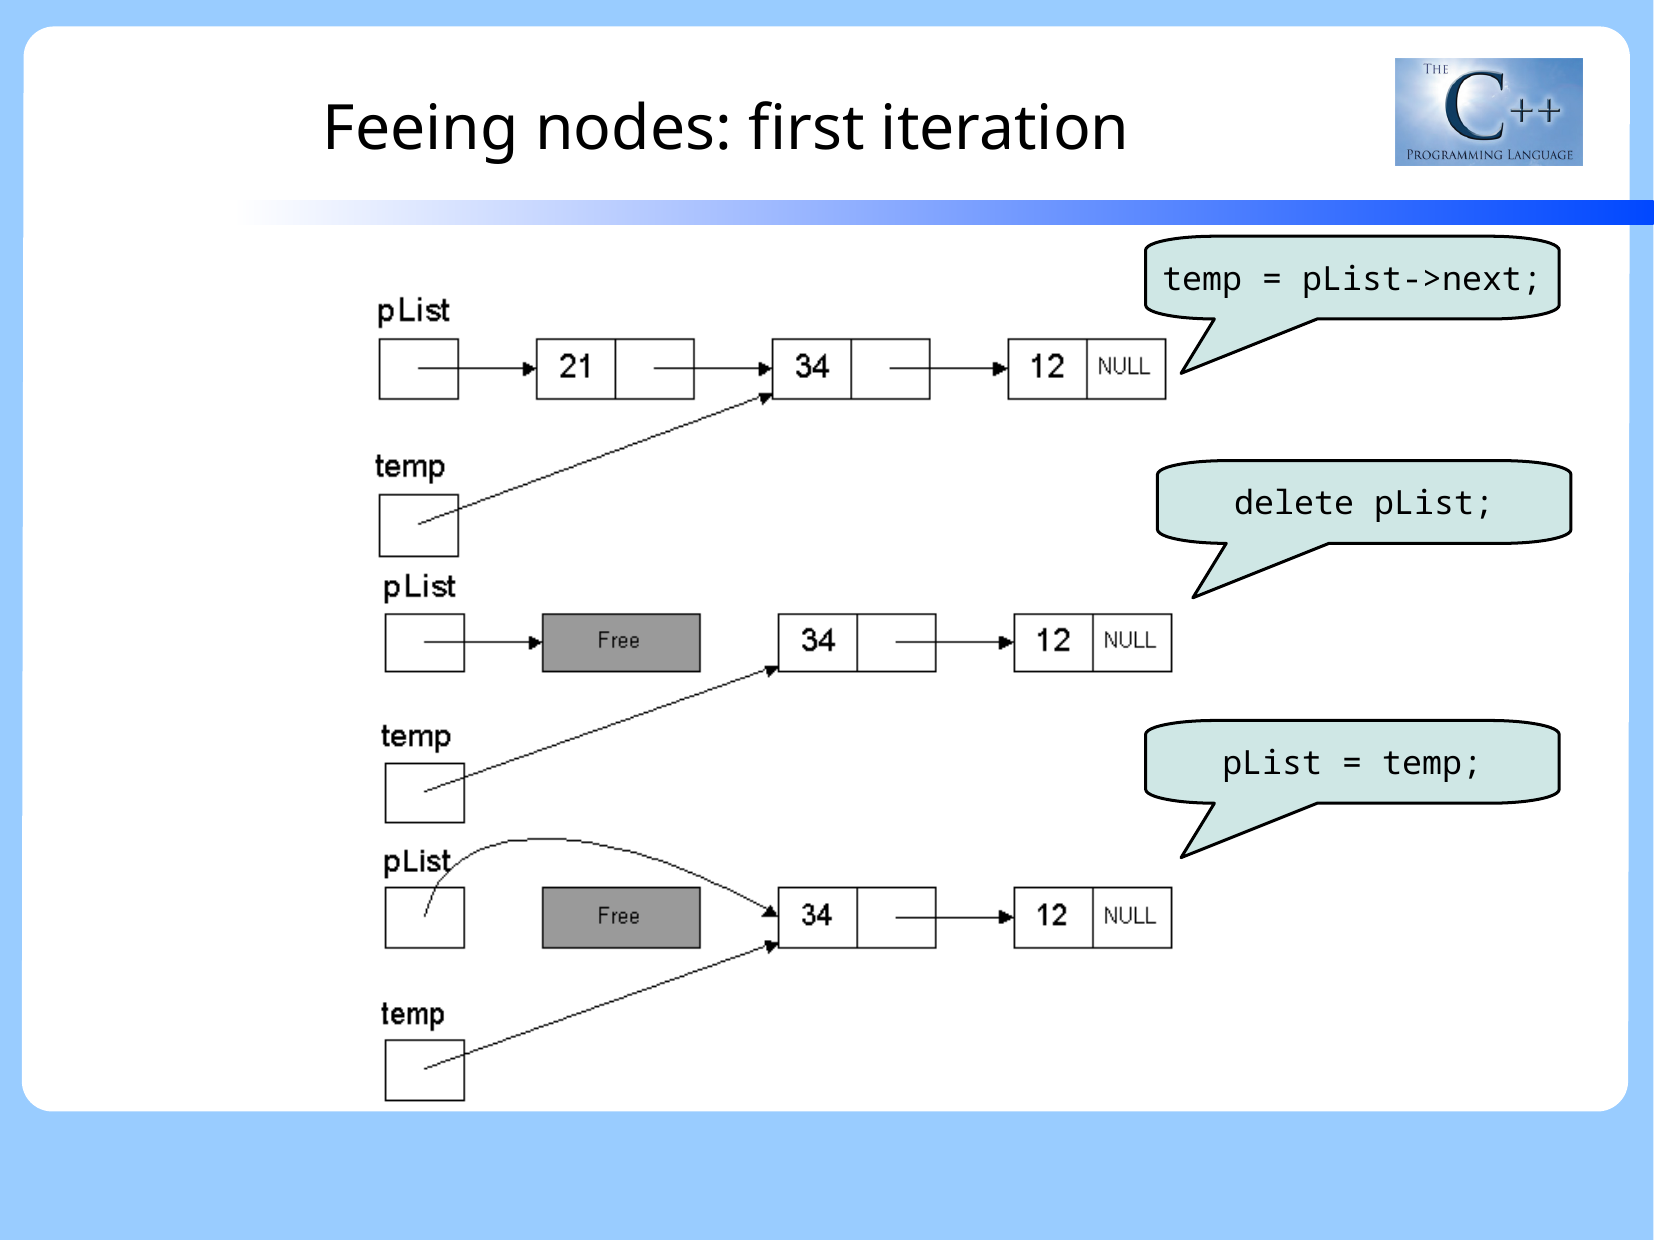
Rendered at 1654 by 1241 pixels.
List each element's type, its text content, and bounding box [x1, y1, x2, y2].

picture [372, 566, 1176, 1105]
text_box pList = temp; [1145, 720, 1560, 858]
title Feeing nodes: first iteration [82, 49, 1371, 201]
picture [1395, 58, 1583, 166]
text_box delete pList; [1157, 460, 1571, 598]
text_box temp = pList->next; [1145, 236, 1560, 374]
picture [366, 289, 1170, 562]
